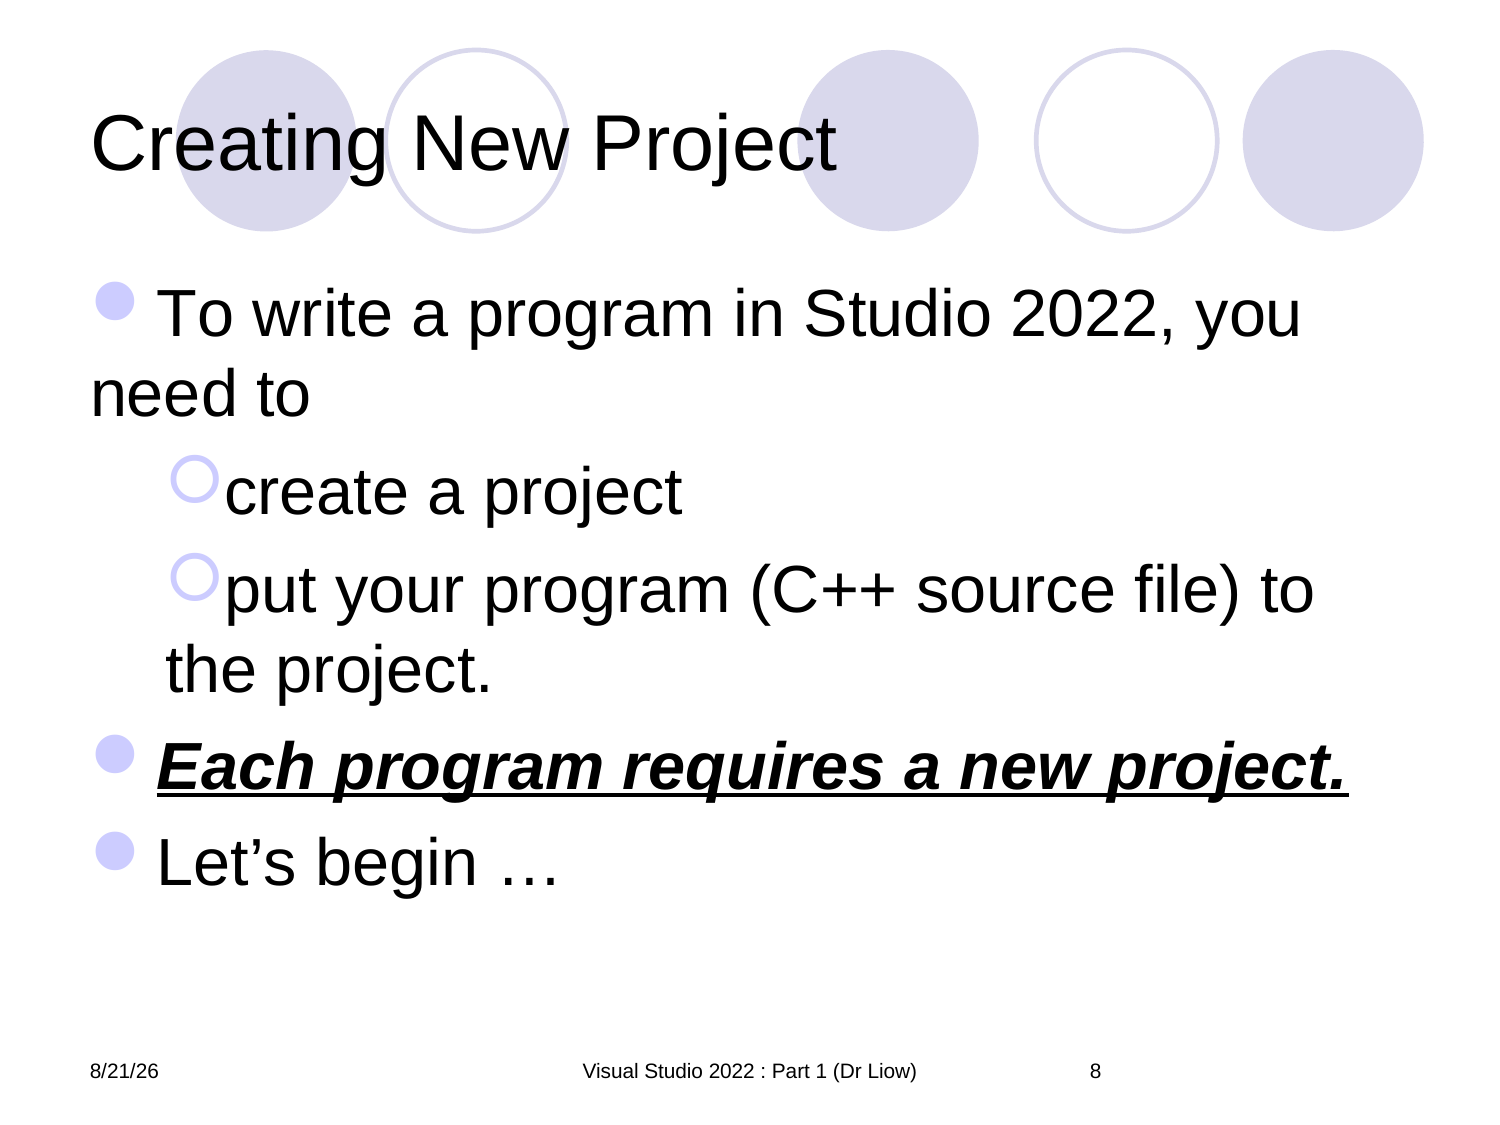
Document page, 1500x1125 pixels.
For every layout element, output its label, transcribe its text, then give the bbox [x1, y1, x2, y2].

text_box Visual Studio 2022 : Part 1 (Dr Liow) [512, 1049, 988, 1101]
title Creating New Project [75, 45, 1426, 233]
text_box <number> [1074, 1049, 1426, 1101]
list To write a program in Studio 2022, you need to create a project put your program (C++ source file) to the project. Each program requires a new project. Let’s begin … [75, 262, 1426, 907]
text_box 1/11/22 [74, 1049, 426, 1101]
